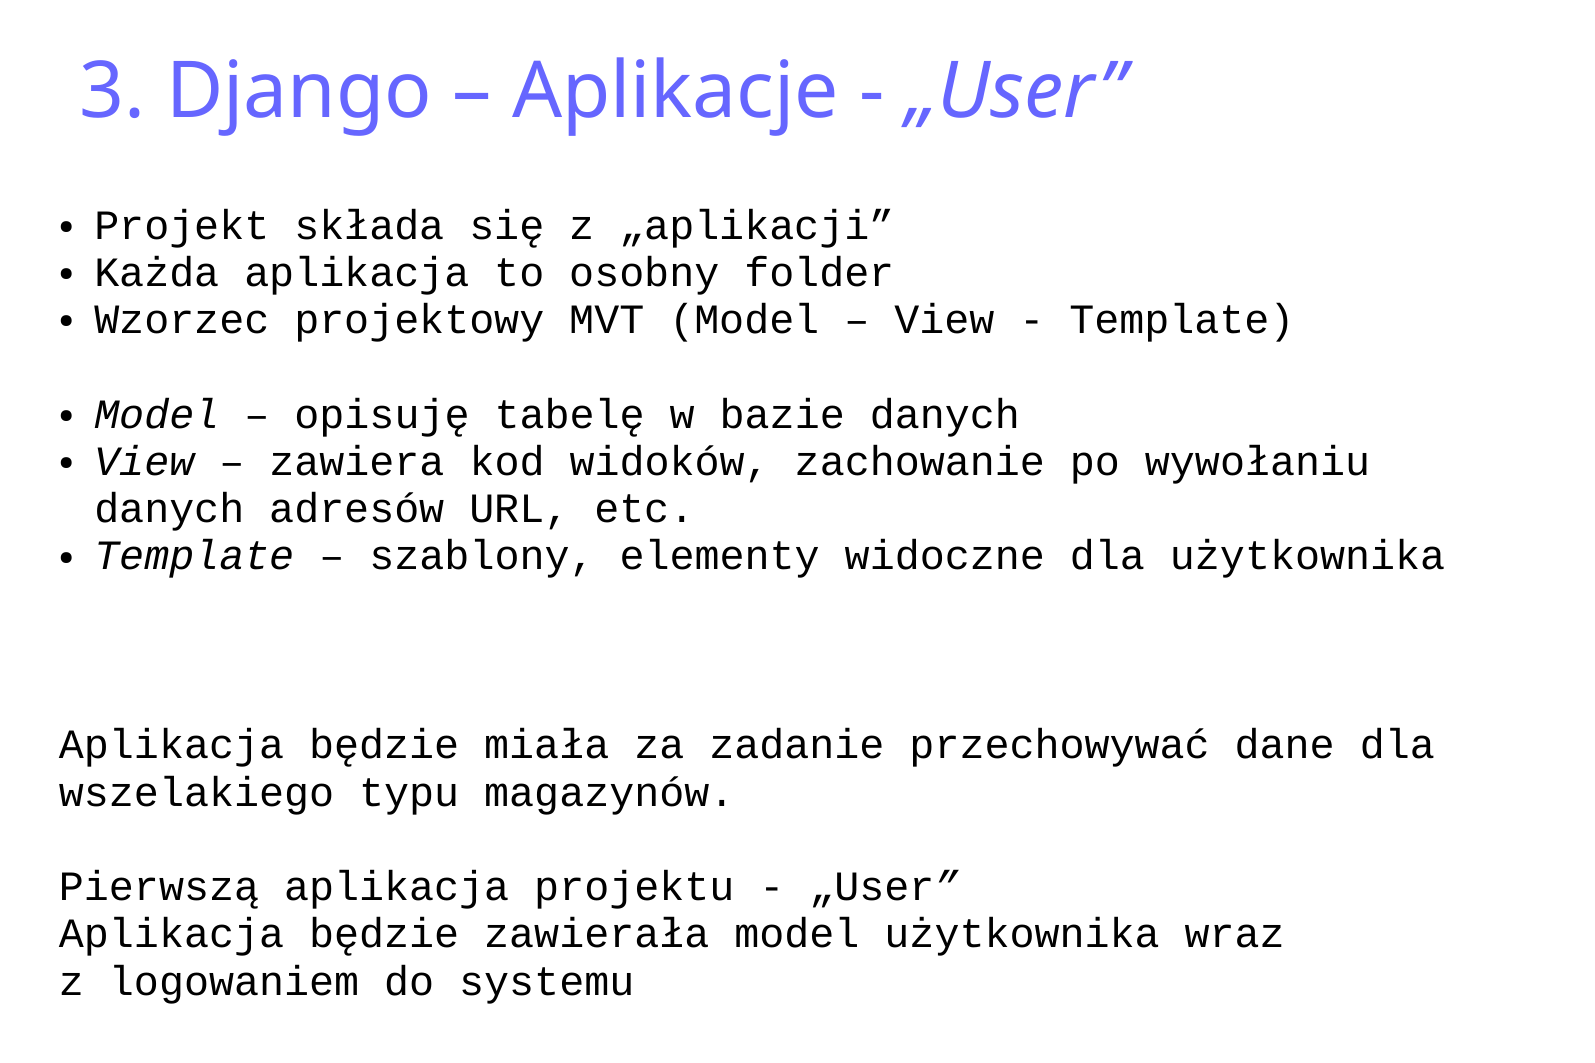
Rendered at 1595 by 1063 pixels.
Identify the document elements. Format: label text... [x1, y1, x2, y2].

text_box Projekt składa się z „aplikacji” Każda aplikacja to osobny folder Wzorzec projektowy MVT (Model – View - Template) Model – opisuję tabelę w bazie danych View – zawiera kod widoków, zachowanie po wywołaniu danych adresów URL, etc. Template – szablony, elementy widoczne dla użytkownika Aplikacja będzie miała za zadanie przechowywać dane dla wszelakiego typu magazynów. Pierwszą aplikacja projektu - „User” Aplikacja będzie zawierała model użytkownika wraz z logowaniem do systemu [58, 204, 1494, 956]
title 3. Django – Aplikacje - „User” [79, 42, 1515, 220]
